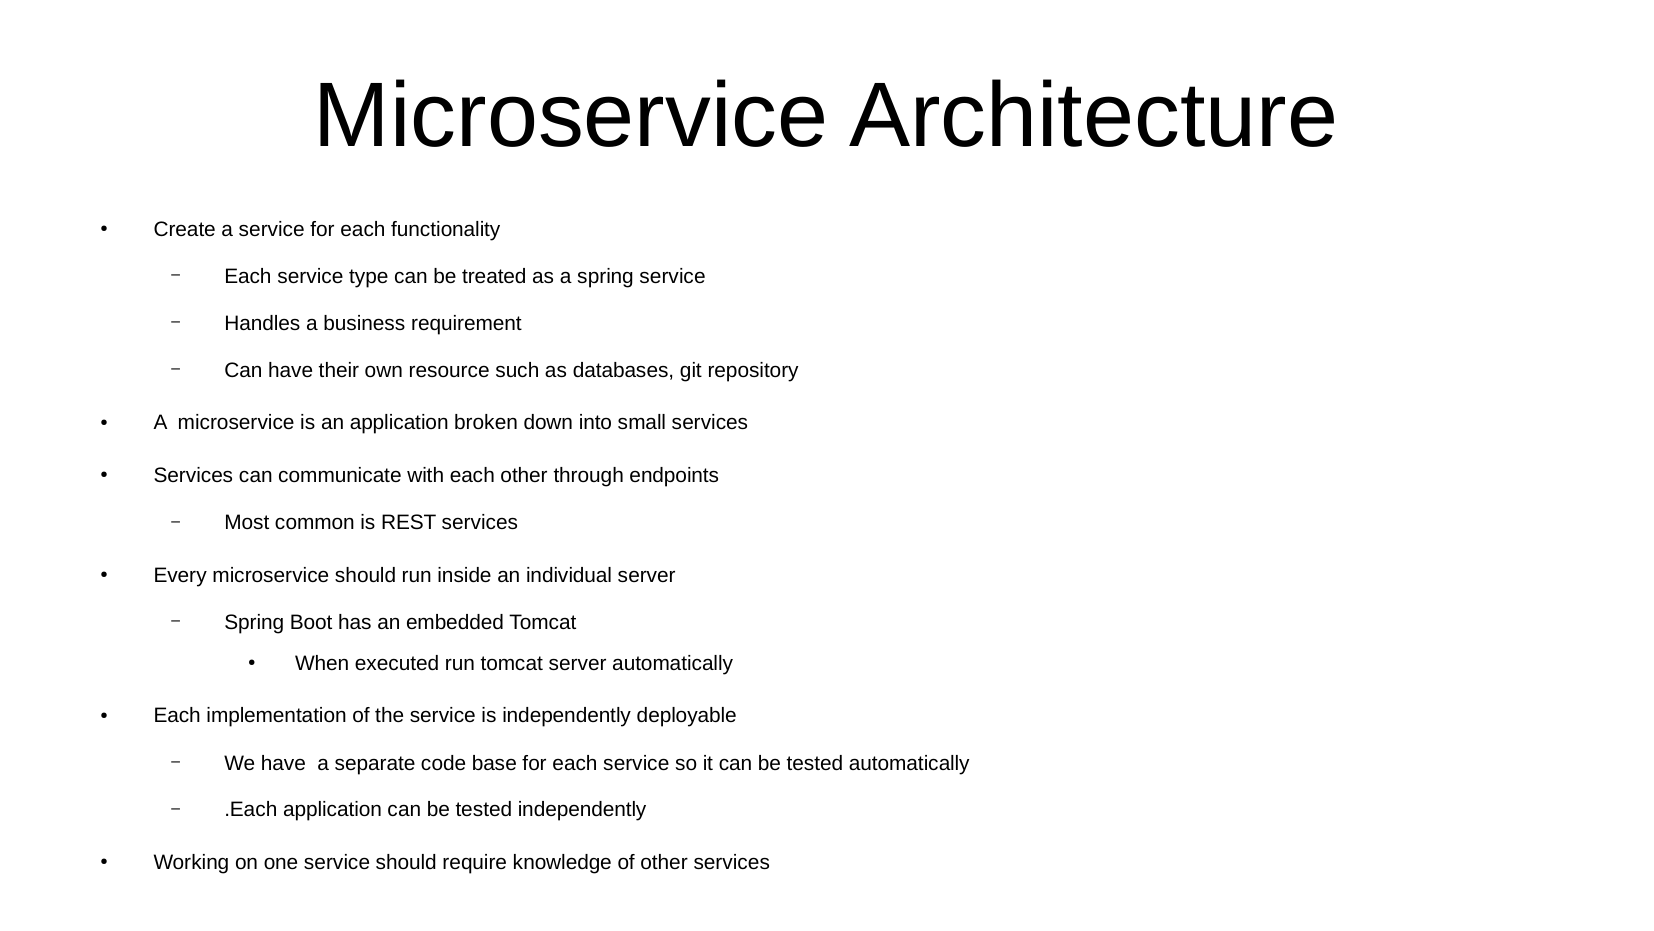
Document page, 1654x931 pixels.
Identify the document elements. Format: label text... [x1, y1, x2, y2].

title Microservice Architecture [82, 37, 1571, 193]
list Create a service for each functionality Each service type can be treated as a spring service Handles a business requirement Can have their own resource such as databases, git repository A microservice is an application broken down into small services Services can communicate with each other through endpoints Most common is REST services Every microservice should run inside an individual server Spring Boot has an embedded Tomcat When executed run tomcat server automatically Each implementation of the service is independently deployable We have a separate code base for each service so it can be tested automatically .Each application can be tested independently Working on one service should require knowledge of other services [82, 217, 1621, 901]
